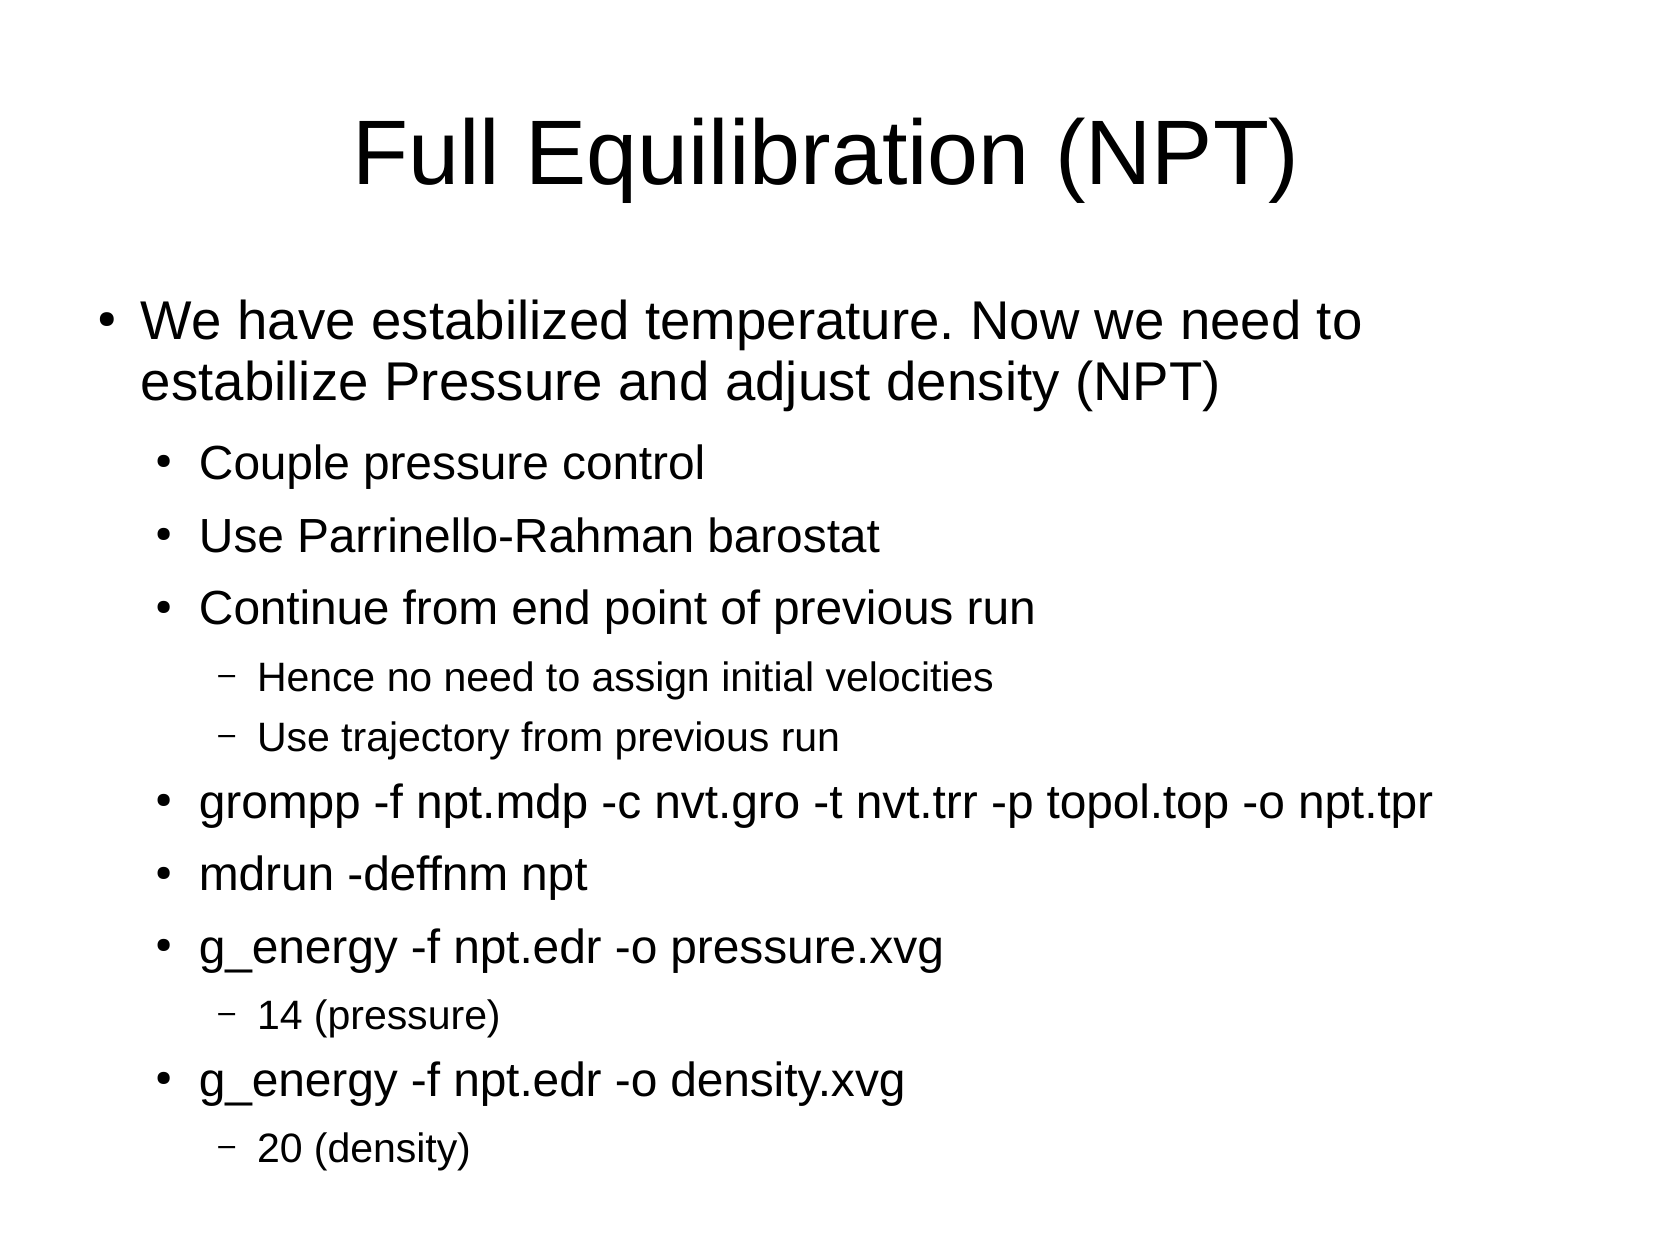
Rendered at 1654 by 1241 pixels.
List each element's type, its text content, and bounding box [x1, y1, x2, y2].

list We have estabilized temperature. Now we need to estabilize Pressure and adjust density (NPT) Couple pressure control Use Parrinello-Rahman barostat Continue from end point of previous run Hence no need to assign initial velocities Use trajectory from previous run grompp -f npt.mdp -c nvt.gro -t nvt.trr -p topol.top -o npt.tpr mdrun -deffnm npt g_energy -f npt.edr -o pressure.xvg 14 (pressure) g_energy -f npt.edr -o density.xvg 20 (density) [82, 290, 1571, 1182]
title Full Equilibration (NPT) [82, 56, 1571, 250]
